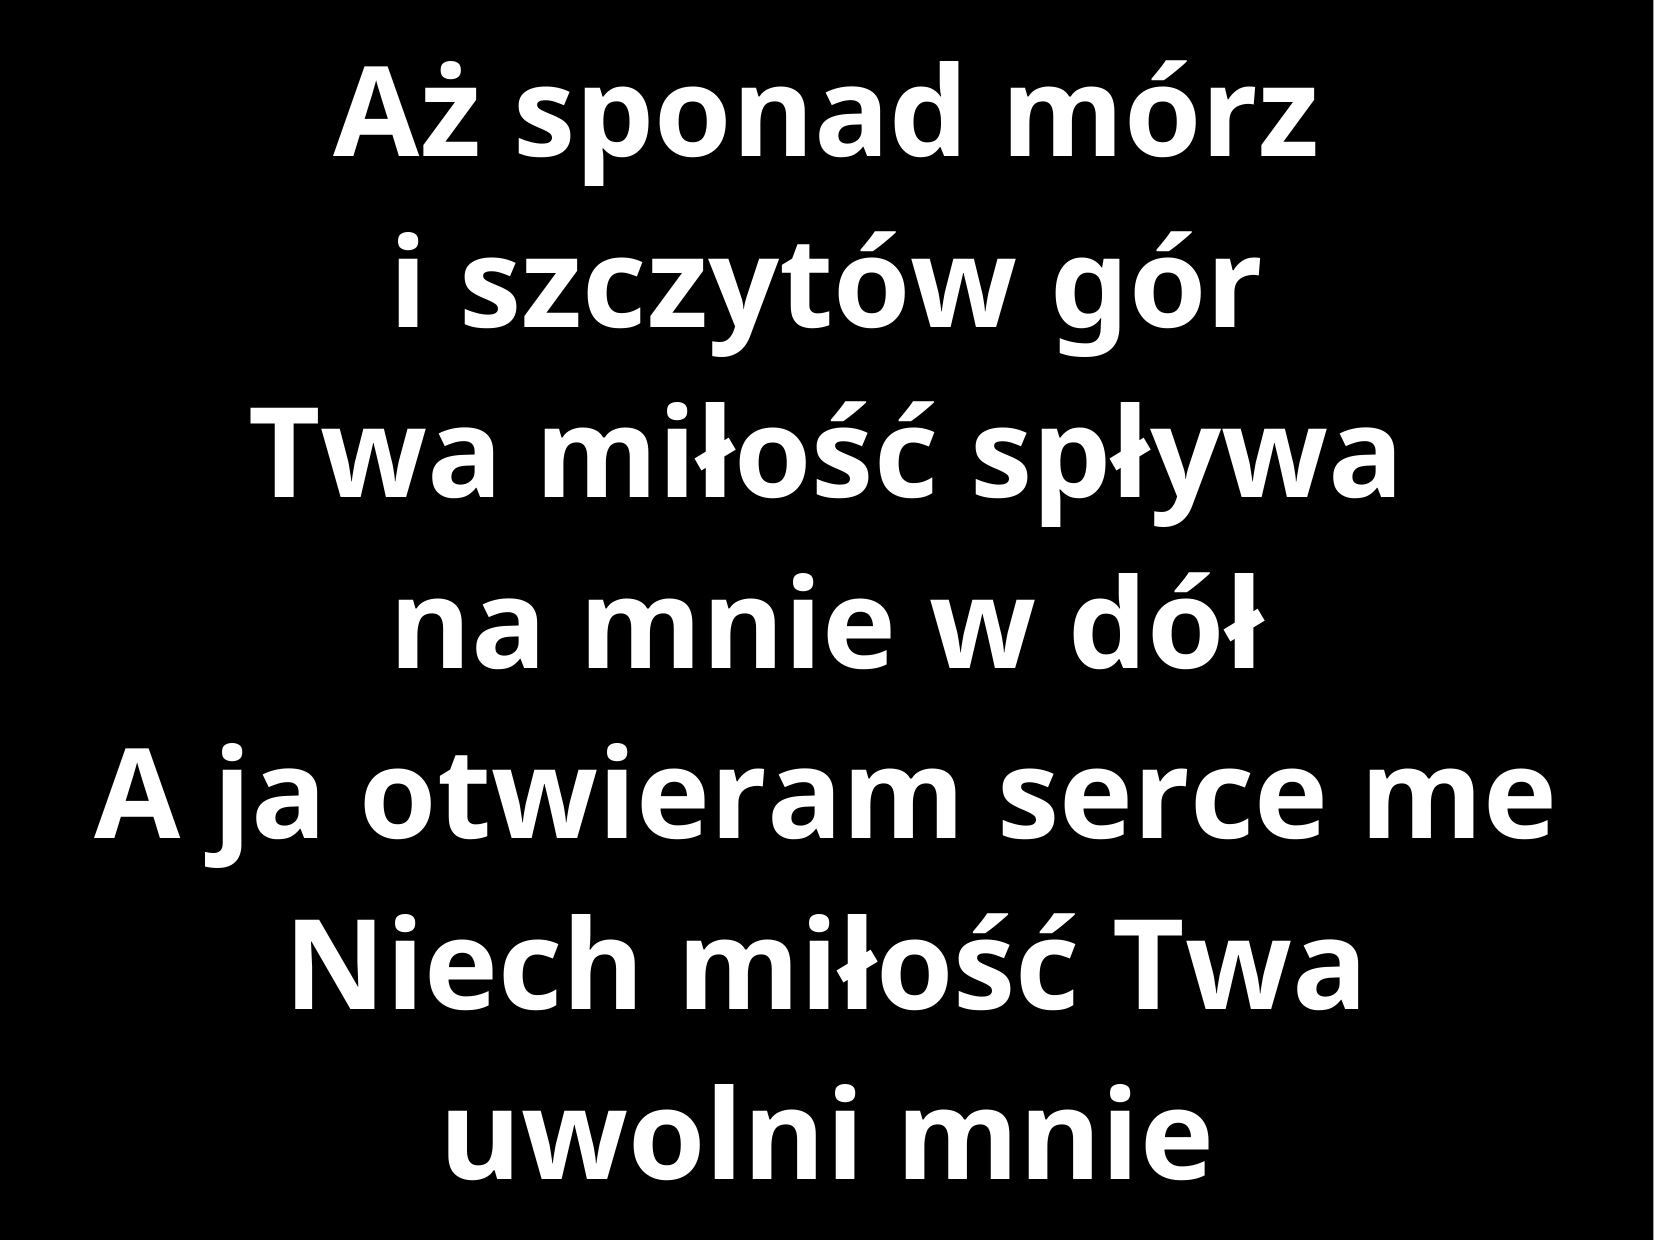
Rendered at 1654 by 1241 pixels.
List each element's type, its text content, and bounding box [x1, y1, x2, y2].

title Aż sponad mórz i szczytów gór Twa miłość spływa na mnie w dół A ja otwieram serce me Niech miłość Twa uwolni mnie [0, 0, 1654, 1240]
